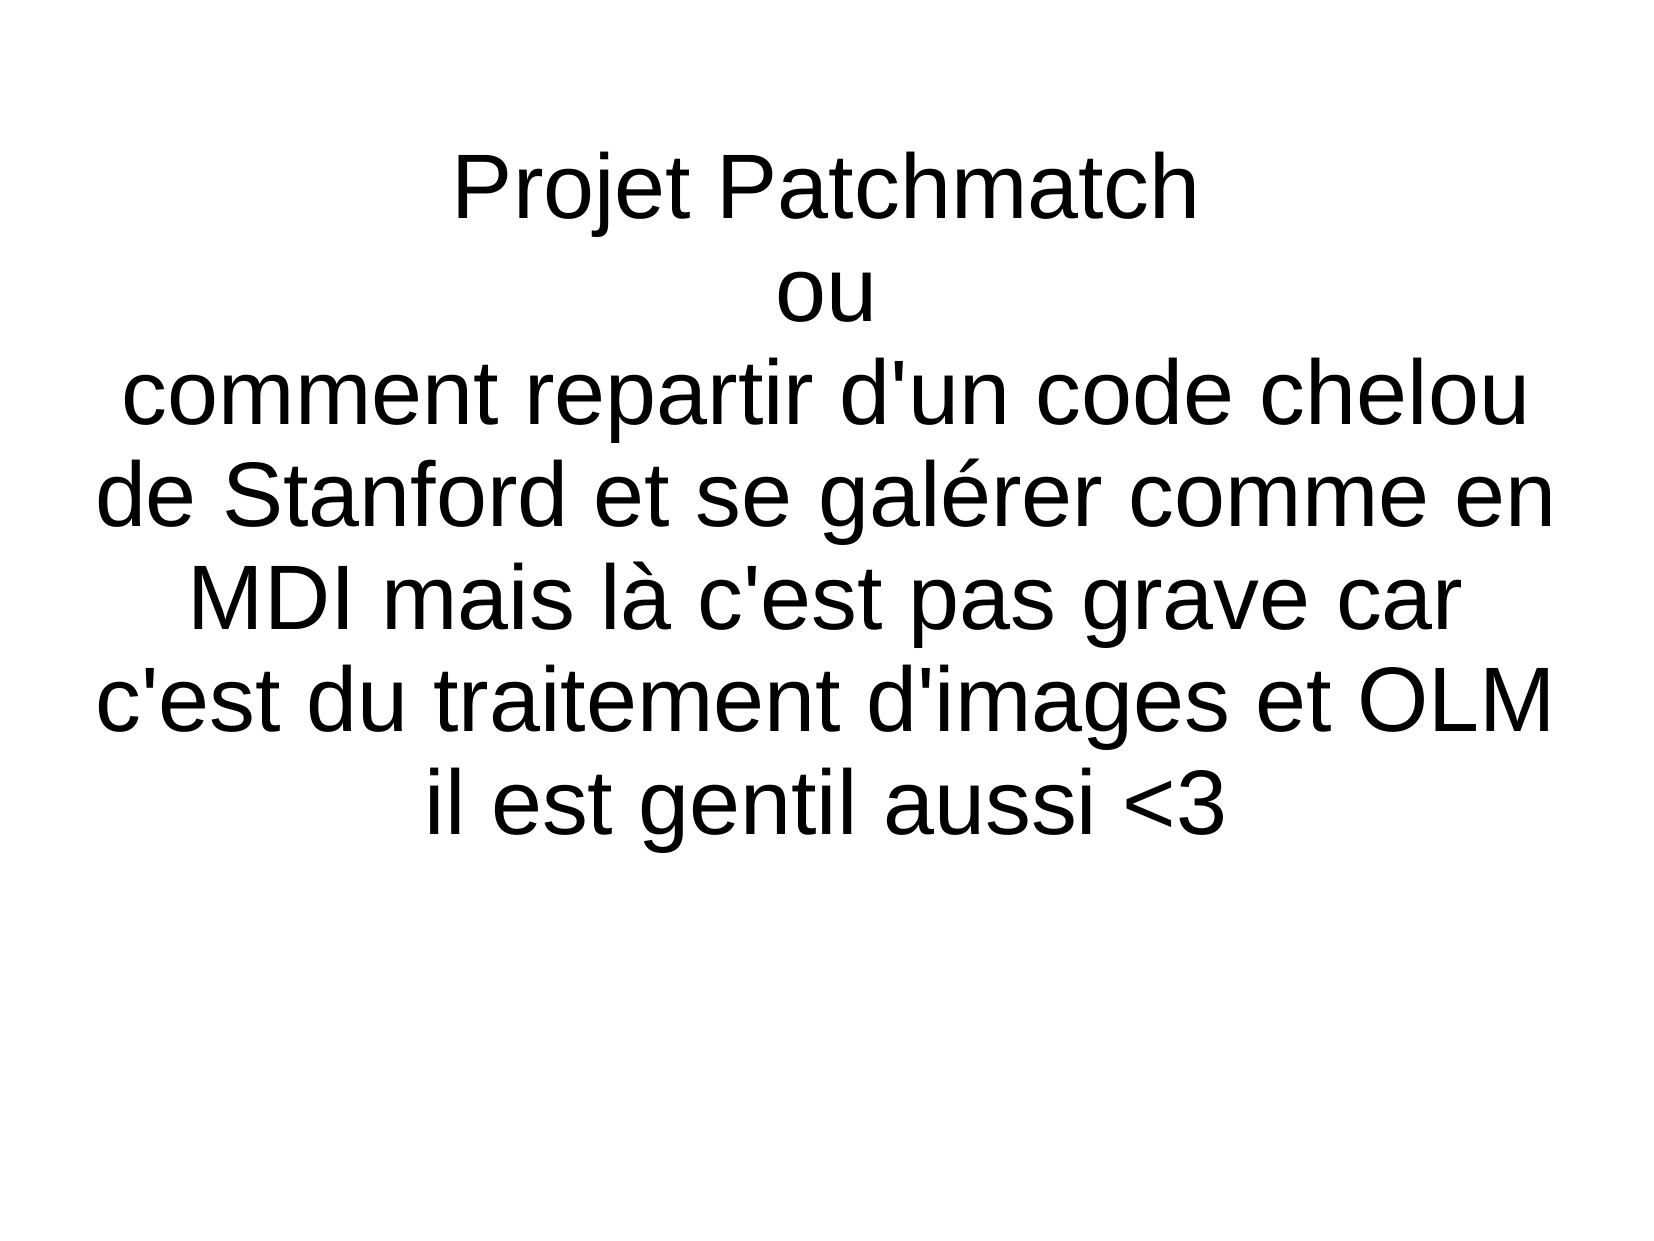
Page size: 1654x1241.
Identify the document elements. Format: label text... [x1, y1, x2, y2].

title Projet Patchmatch ou comment repartir d'un code chelou de Stanford et se galérer comme en MDI mais là c'est pas grave car c'est du traitement d'images et OLM il est gentil aussi <3 [82, 135, 1571, 855]
